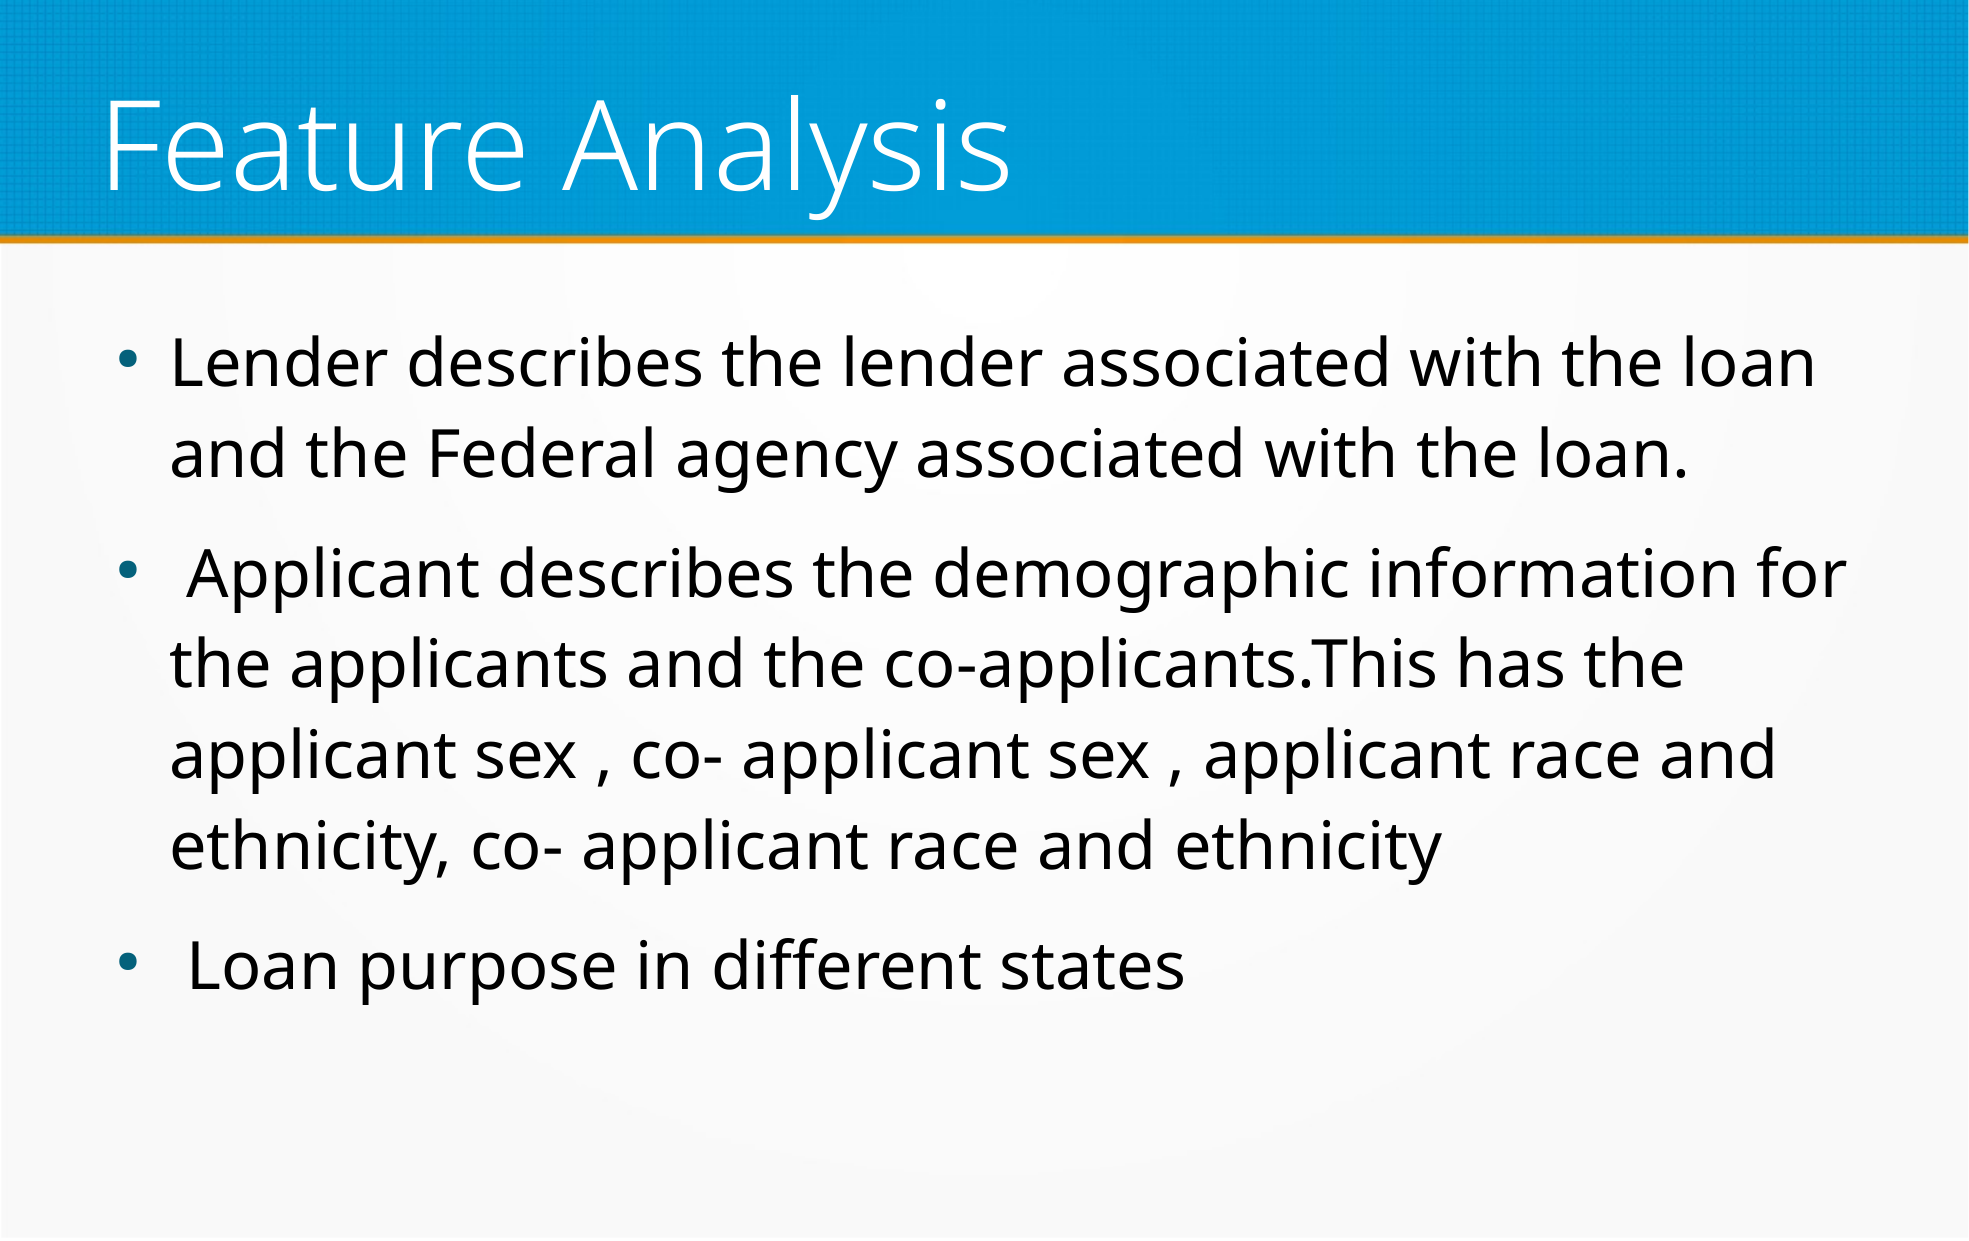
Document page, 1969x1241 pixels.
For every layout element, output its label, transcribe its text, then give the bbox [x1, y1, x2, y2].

picture [0, 233, 1969, 1241]
list Lender describes the lender associated with the loan and the Federal agency associated with the loan. Applicant describes the demographic information for the applicants and the co-applicants.This has the applicant sex , co- applicant sex , applicant race and ethnicity, co- applicant race and ethnicity Loan purpose in different states [98, 315, 1861, 1081]
title Feature Analysis [98, 19, 1870, 227]
